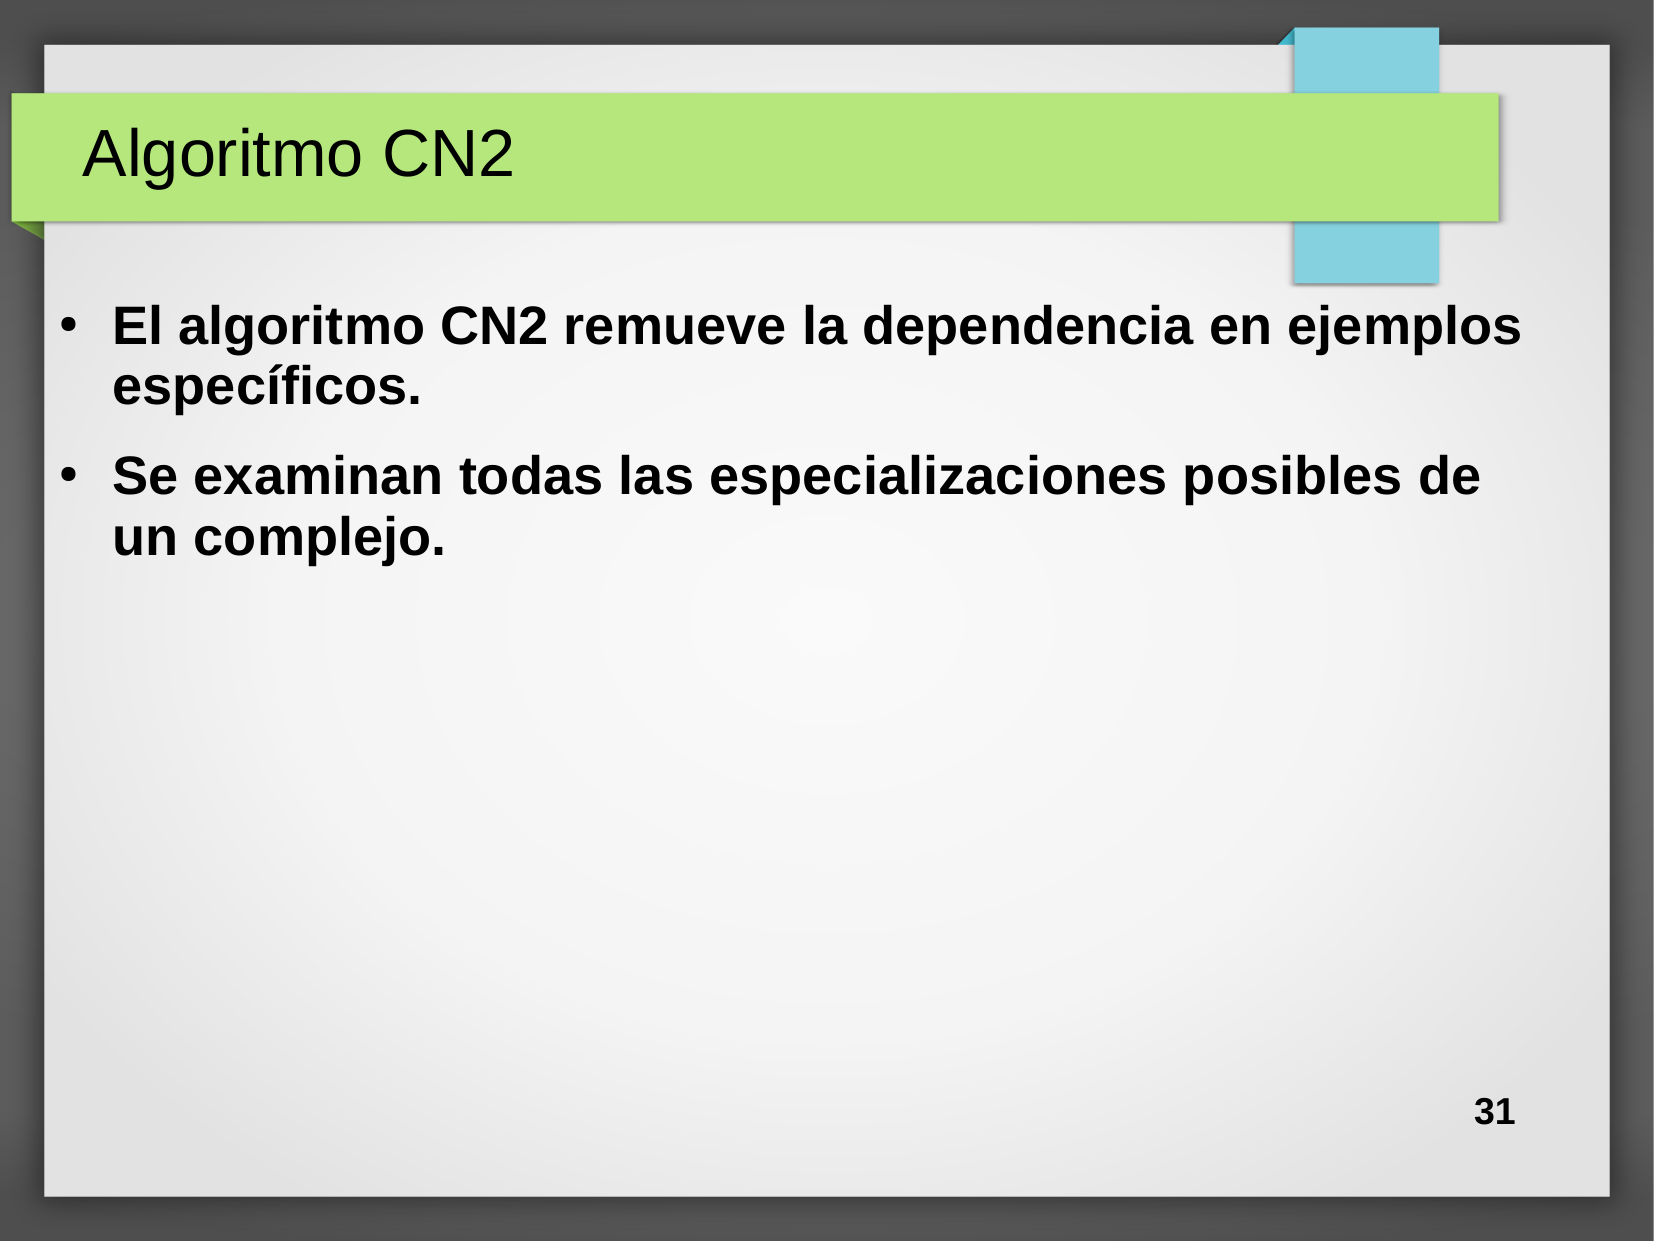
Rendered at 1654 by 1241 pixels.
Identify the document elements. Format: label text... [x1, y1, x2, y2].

list El algoritmo CN2 remueve la dependencia en ejemplos específicos. Se examinan todas las especializaciones posibles de un complejo. [41, 295, 1530, 1066]
picture [0, 0, 1654, 1241]
text_box <number> [1459, 1083, 1654, 1154]
title Algoritmo CN2 [82, 79, 1501, 229]
